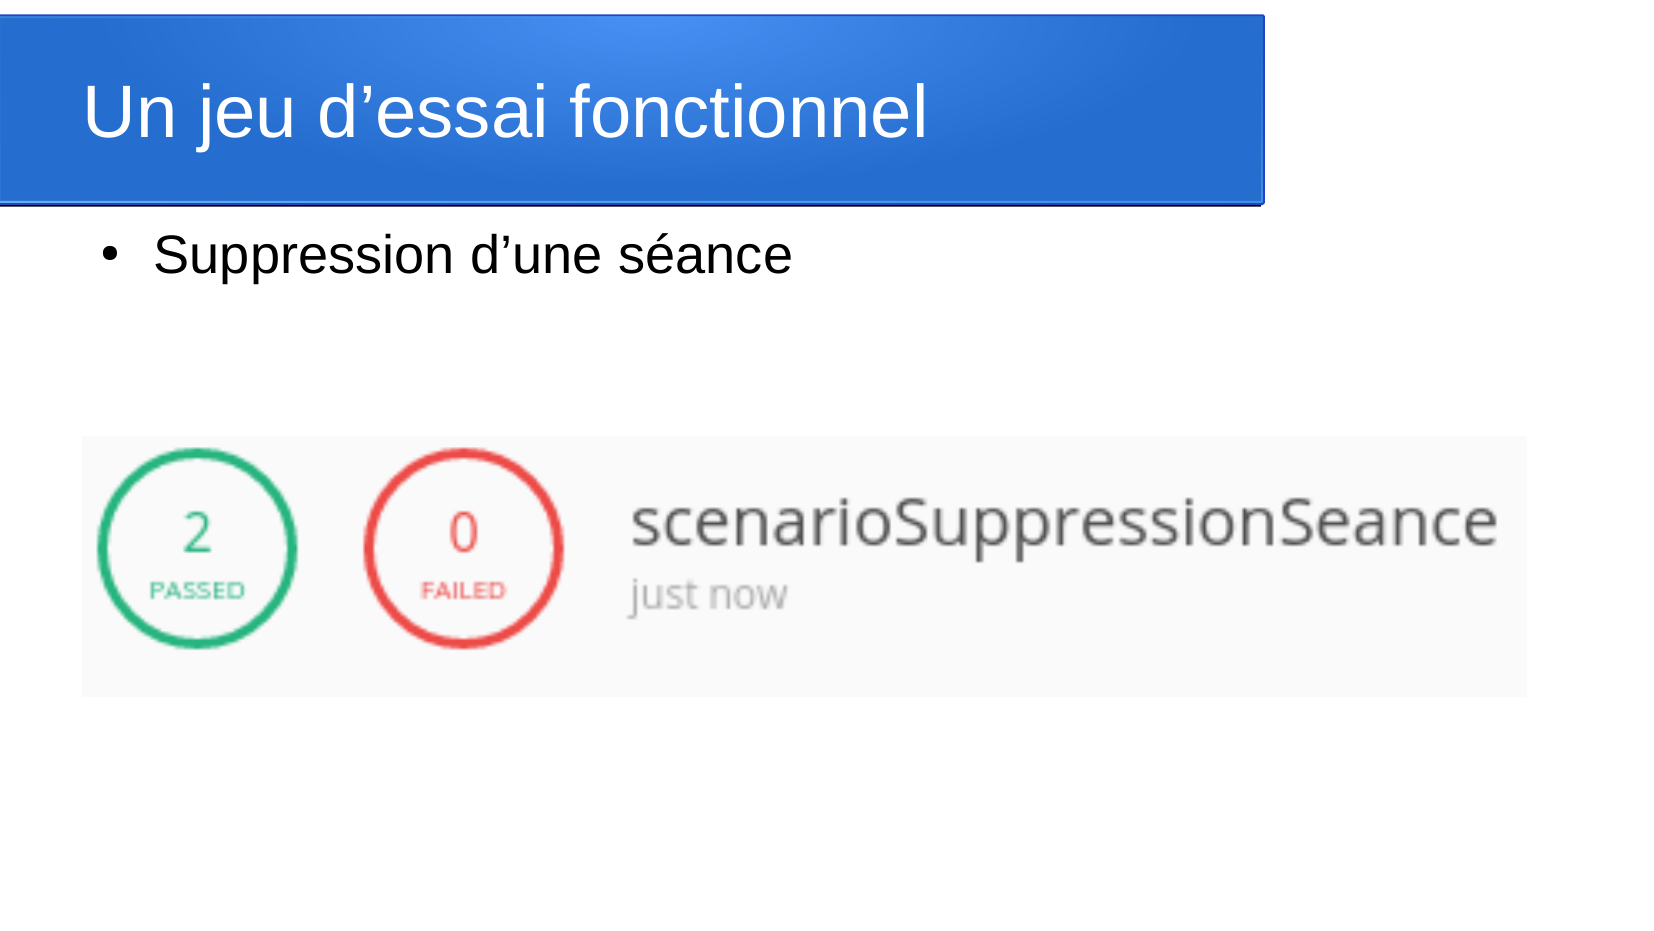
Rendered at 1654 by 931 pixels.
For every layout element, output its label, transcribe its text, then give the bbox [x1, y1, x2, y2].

title Un jeu d’essai fonctionnel [82, 35, 1235, 189]
picture [82, 436, 1527, 697]
list Suppression d’une séance [82, 224, 1571, 764]
